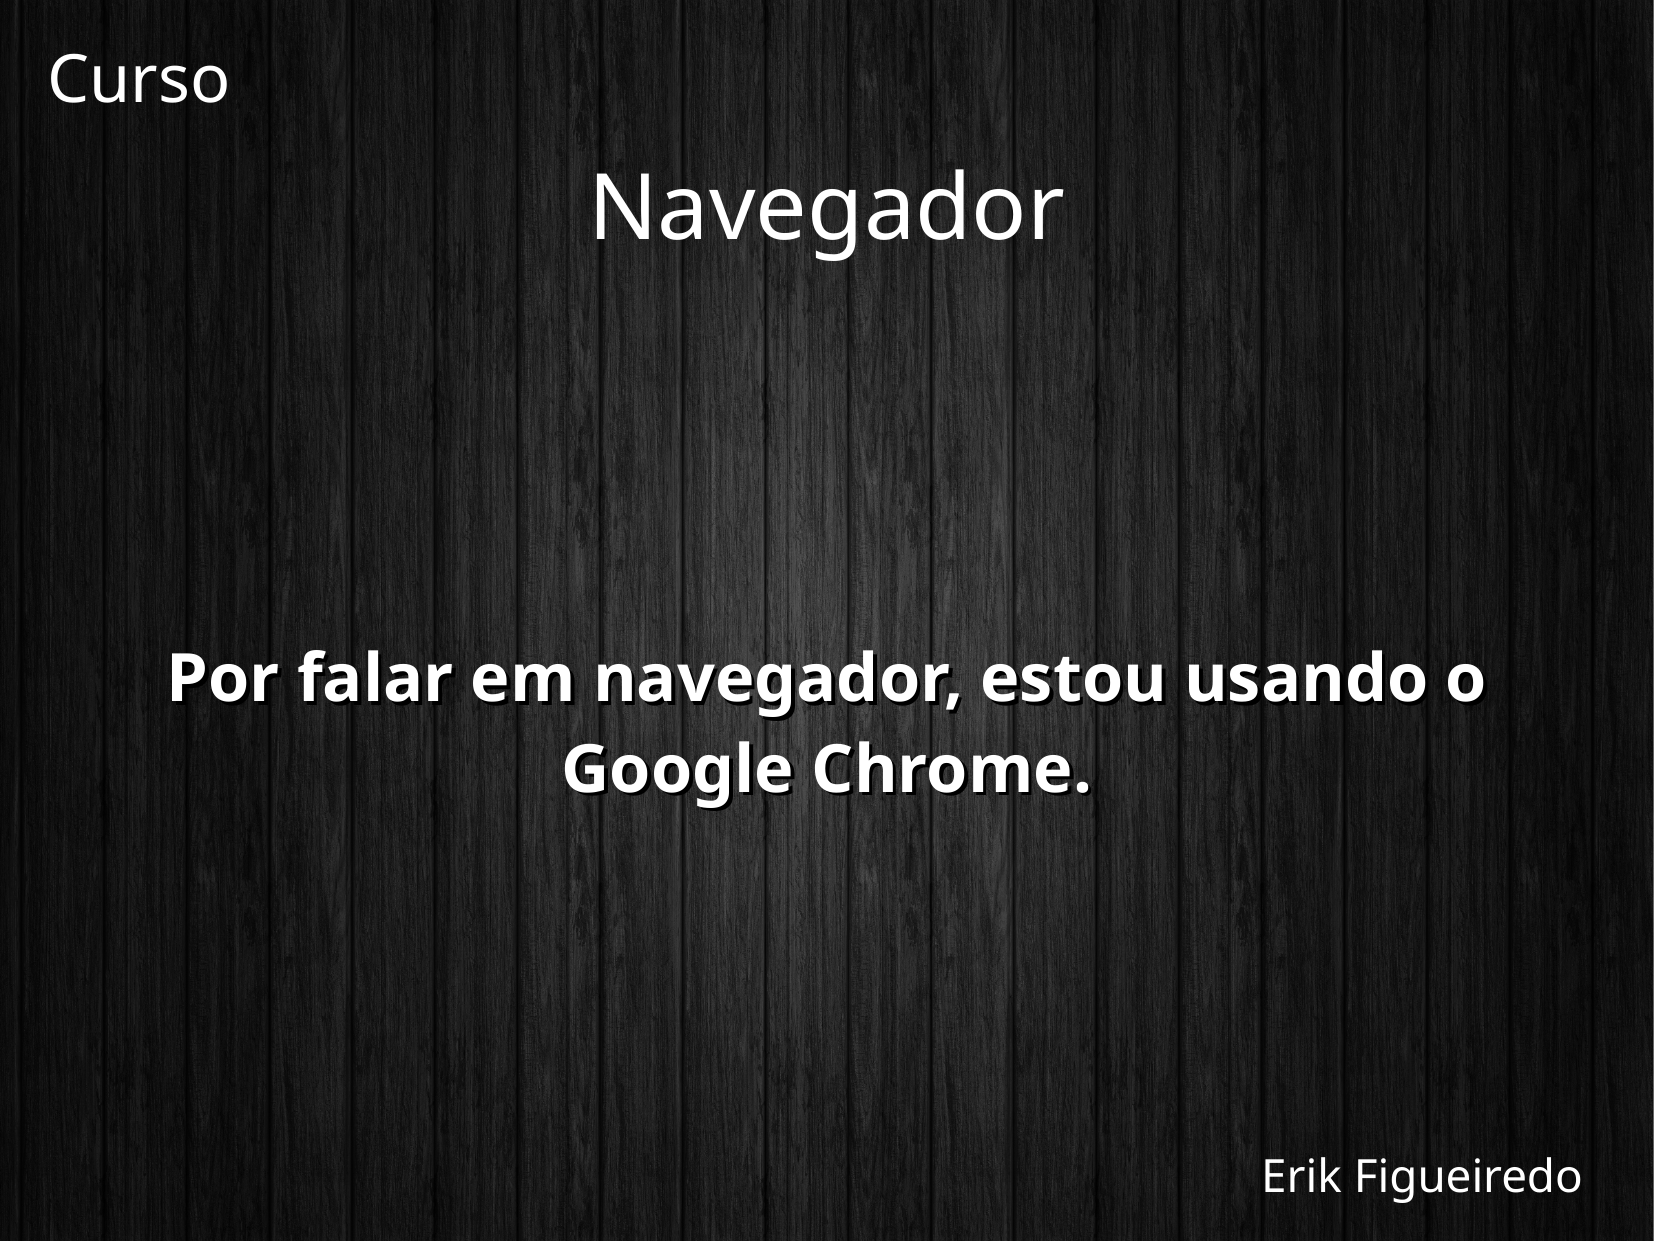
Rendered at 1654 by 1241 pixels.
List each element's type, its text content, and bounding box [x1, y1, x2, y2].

text_box Erik Figueiredo [768, 1133, 1596, 1217]
text_box Curso [47, 35, 1087, 119]
list Por falar em navegador, estou usando o Google Chrome. [83, 311, 1572, 1131]
picture [0, 0, 1654, 1241]
title Navegador [83, 129, 1572, 278]
